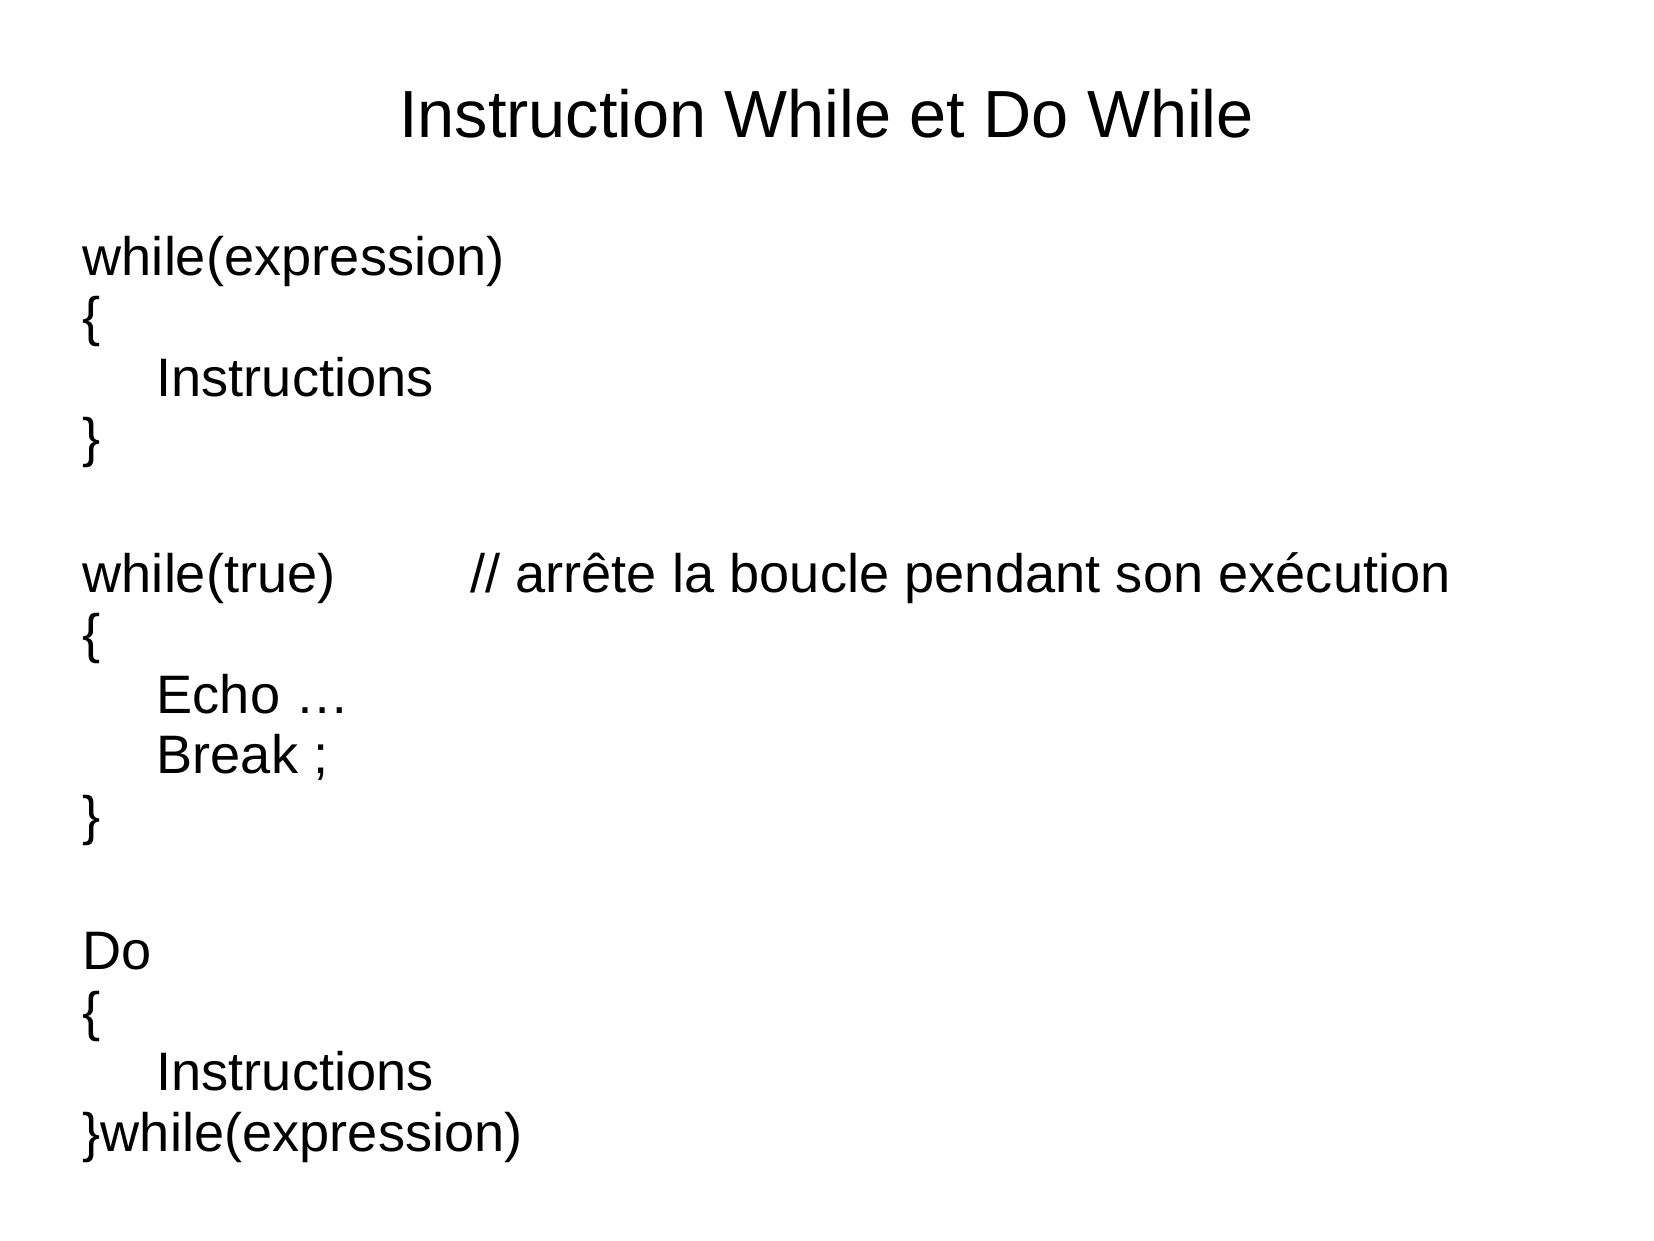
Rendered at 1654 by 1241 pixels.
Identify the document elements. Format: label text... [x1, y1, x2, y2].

subtitle Instruction While et Do While while(expression) { Instructions } while(true) // arrête la boucle pendant son exécution { Echo … Break ; } Do { Instructions }while(expression) [82, 35, 1571, 1205]
